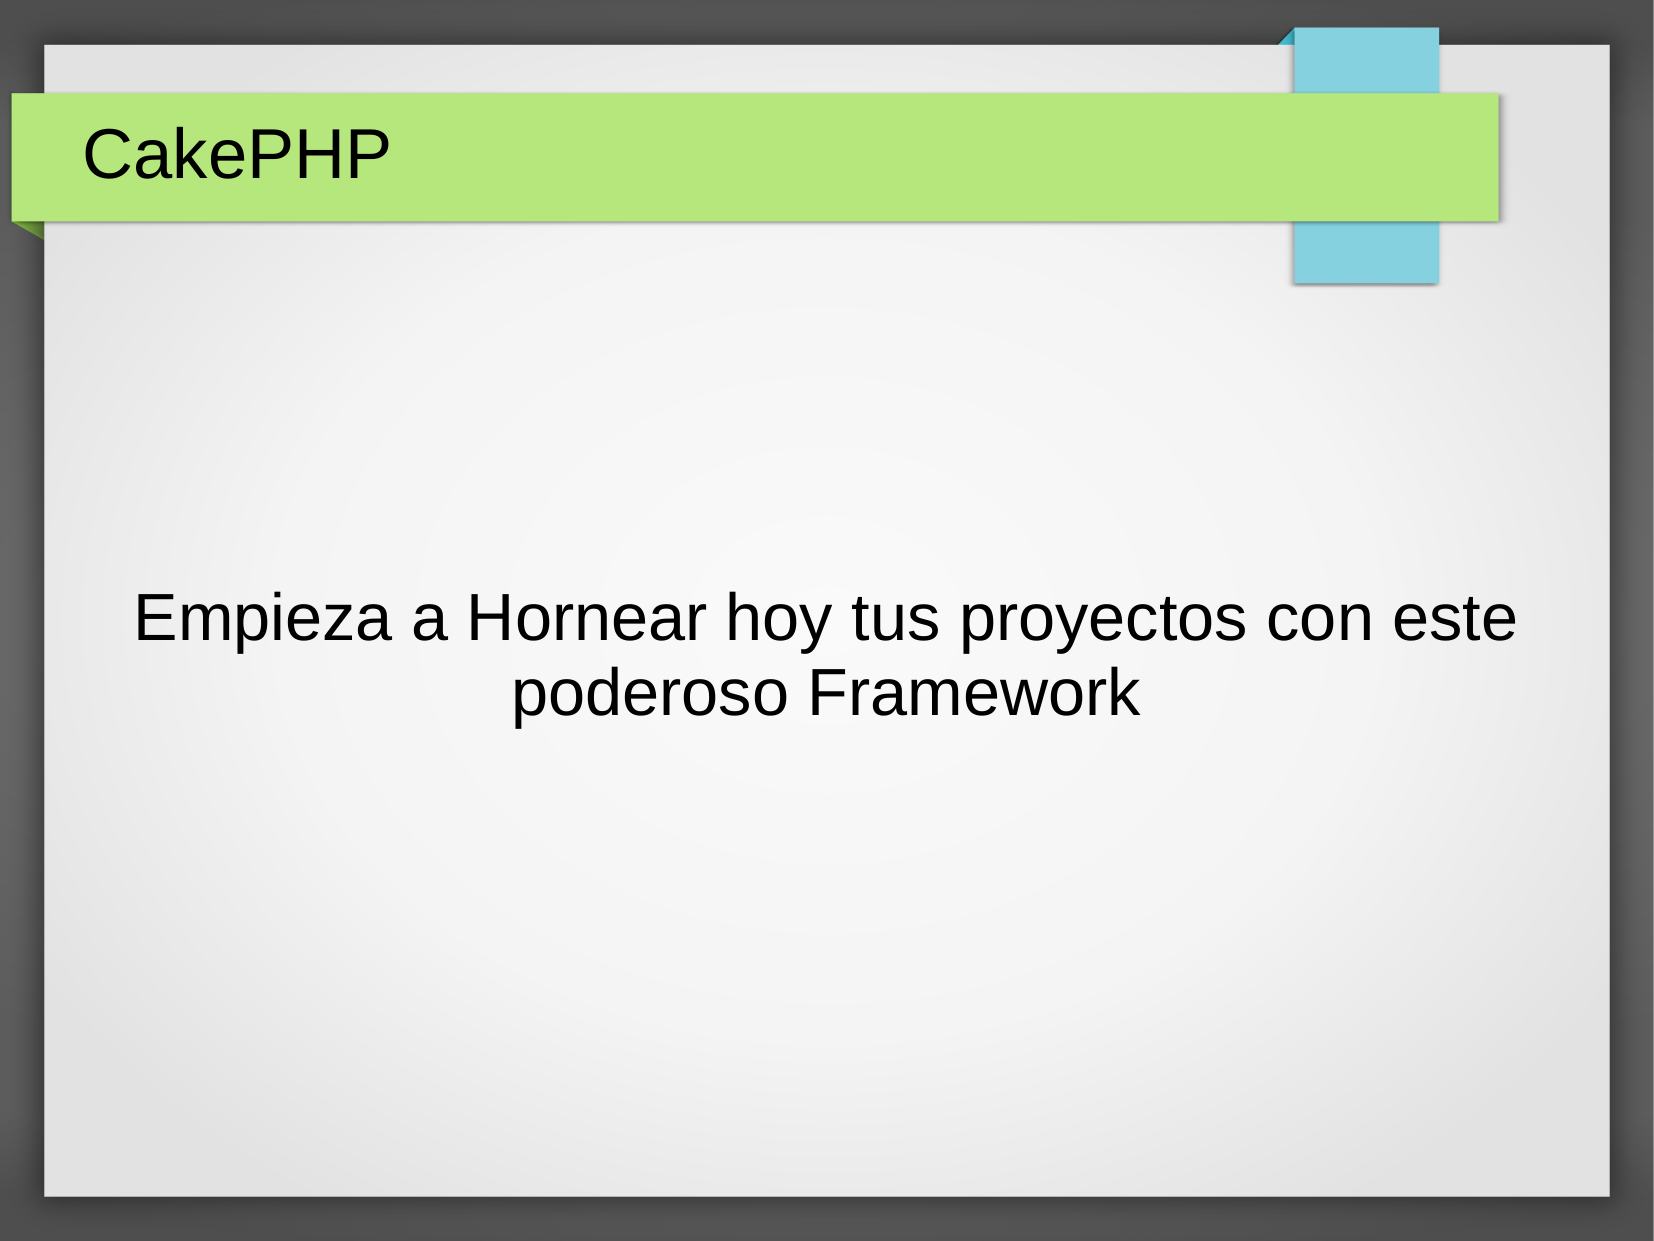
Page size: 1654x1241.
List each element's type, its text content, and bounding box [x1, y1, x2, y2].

picture [0, 0, 1654, 1241]
subtitle Empieza a Hornear hoy tus proyectos con este poderoso Framework [82, 295, 1571, 1015]
title CakePHP [82, 94, 1264, 213]
